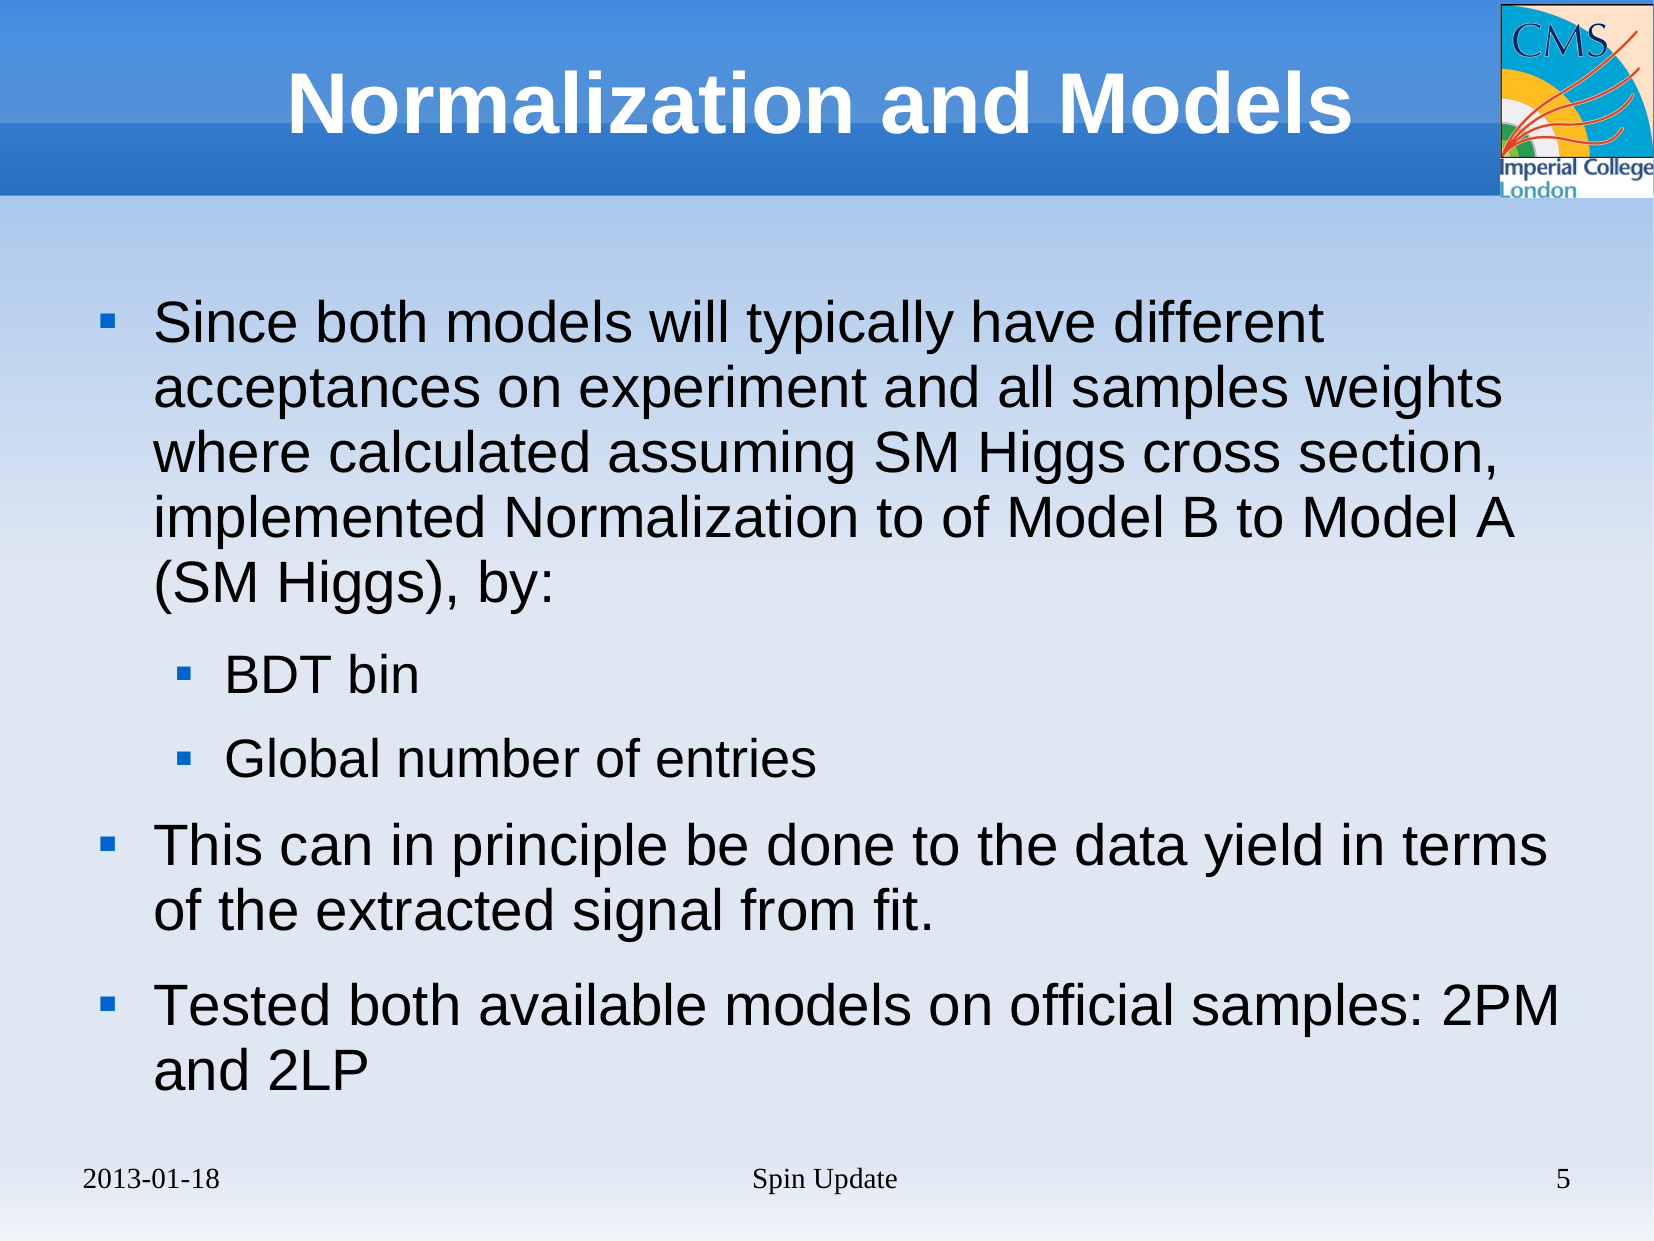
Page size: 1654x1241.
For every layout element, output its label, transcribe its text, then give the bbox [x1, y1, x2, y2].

picture [0, 0, 1654, 1241]
list Since both models will typically have different acceptances on experiment and all samples weights where calculated assuming SM Higgs cross section, implemented Normalization to of Model B to Model A (SM Higgs), by: BDT bin Global number of entries This can in principle be done to the data yield in terms of the extracted signal from fit. Tested both available models on official samples: 2PM and 2LP [82, 290, 1571, 1109]
title Normalization and Models [76, 0, 1565, 208]
